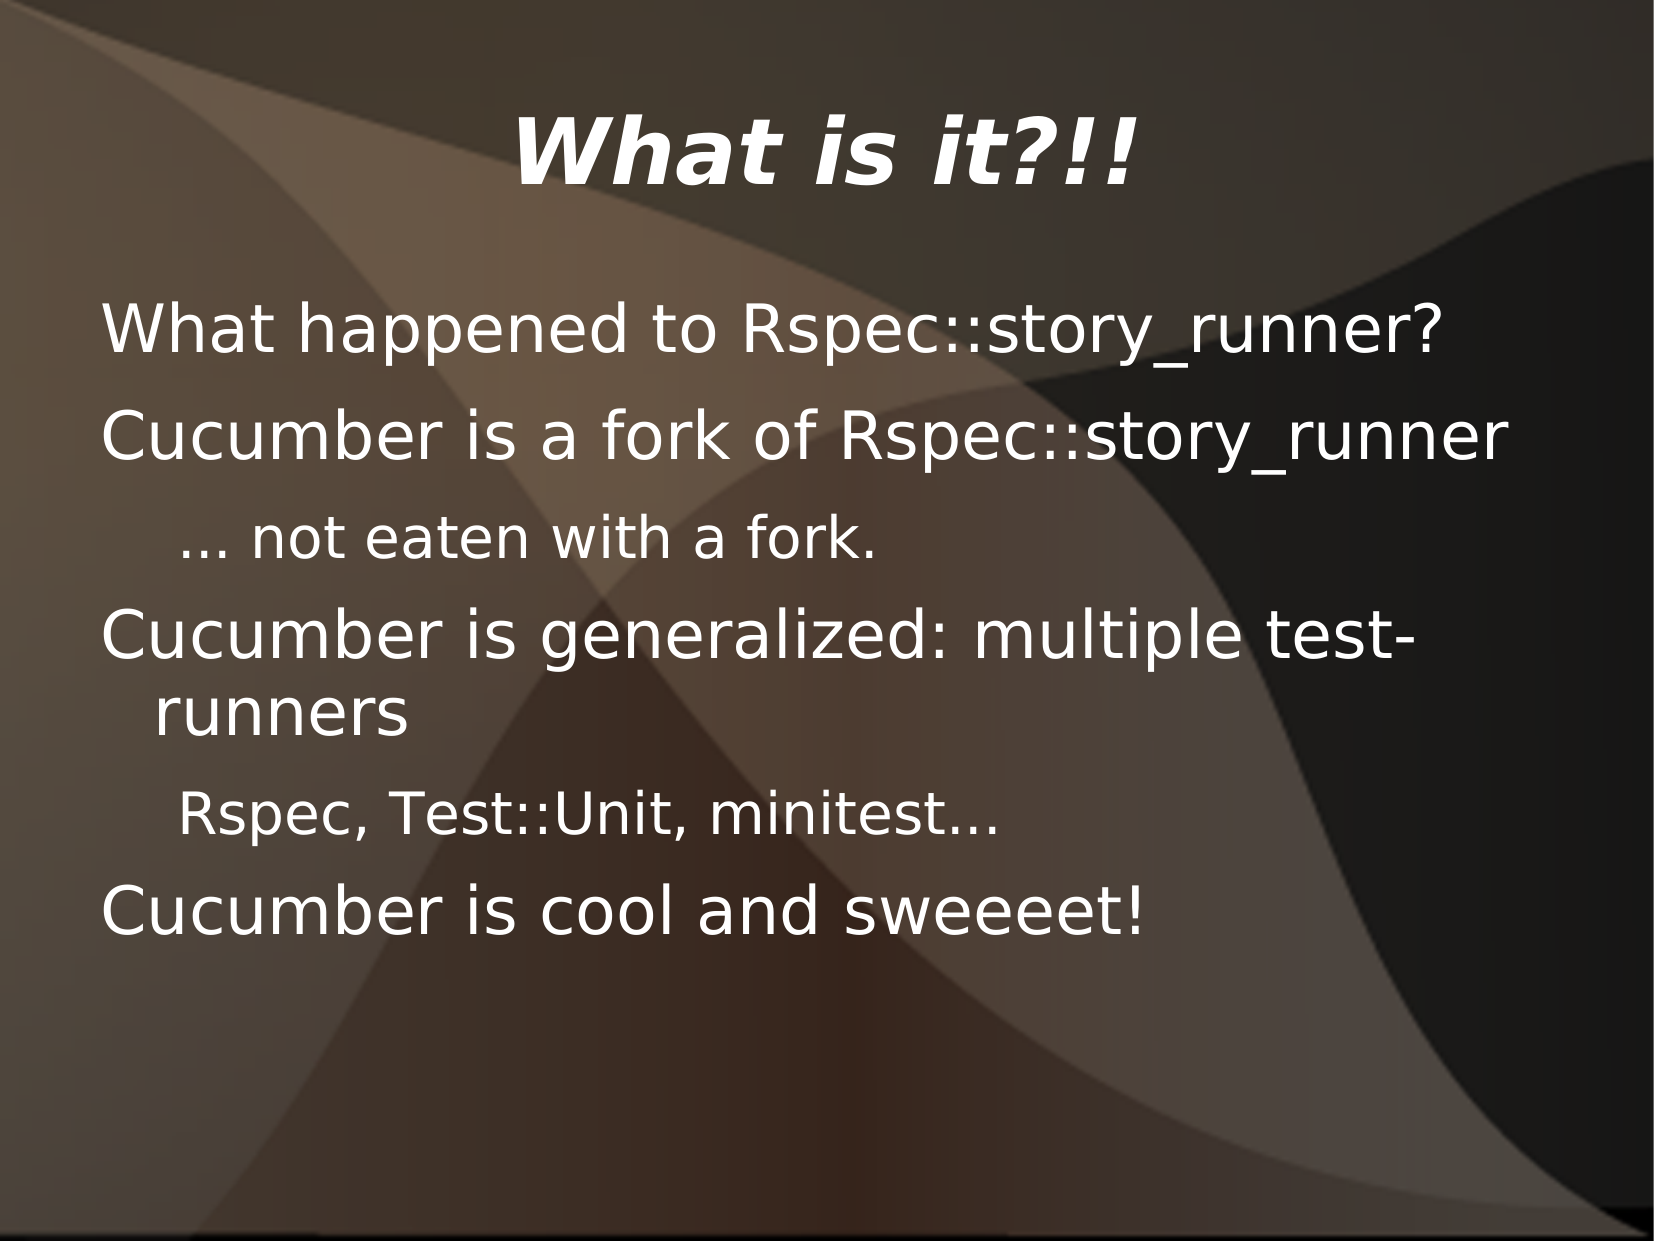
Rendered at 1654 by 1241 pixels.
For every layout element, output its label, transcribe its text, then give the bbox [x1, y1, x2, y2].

list What happened to Rspec::story_runner? Cucumber is a fork of Rspec::story_runner ... not eaten with a fork. Cucumber is generalized: multiple test-runners Rspec, Test::Unit, minitest... Cucumber is cool and sweeeet! [82, 290, 1571, 1094]
picture [0, 0, 1654, 1241]
title What is it?!! [82, 56, 1571, 250]
